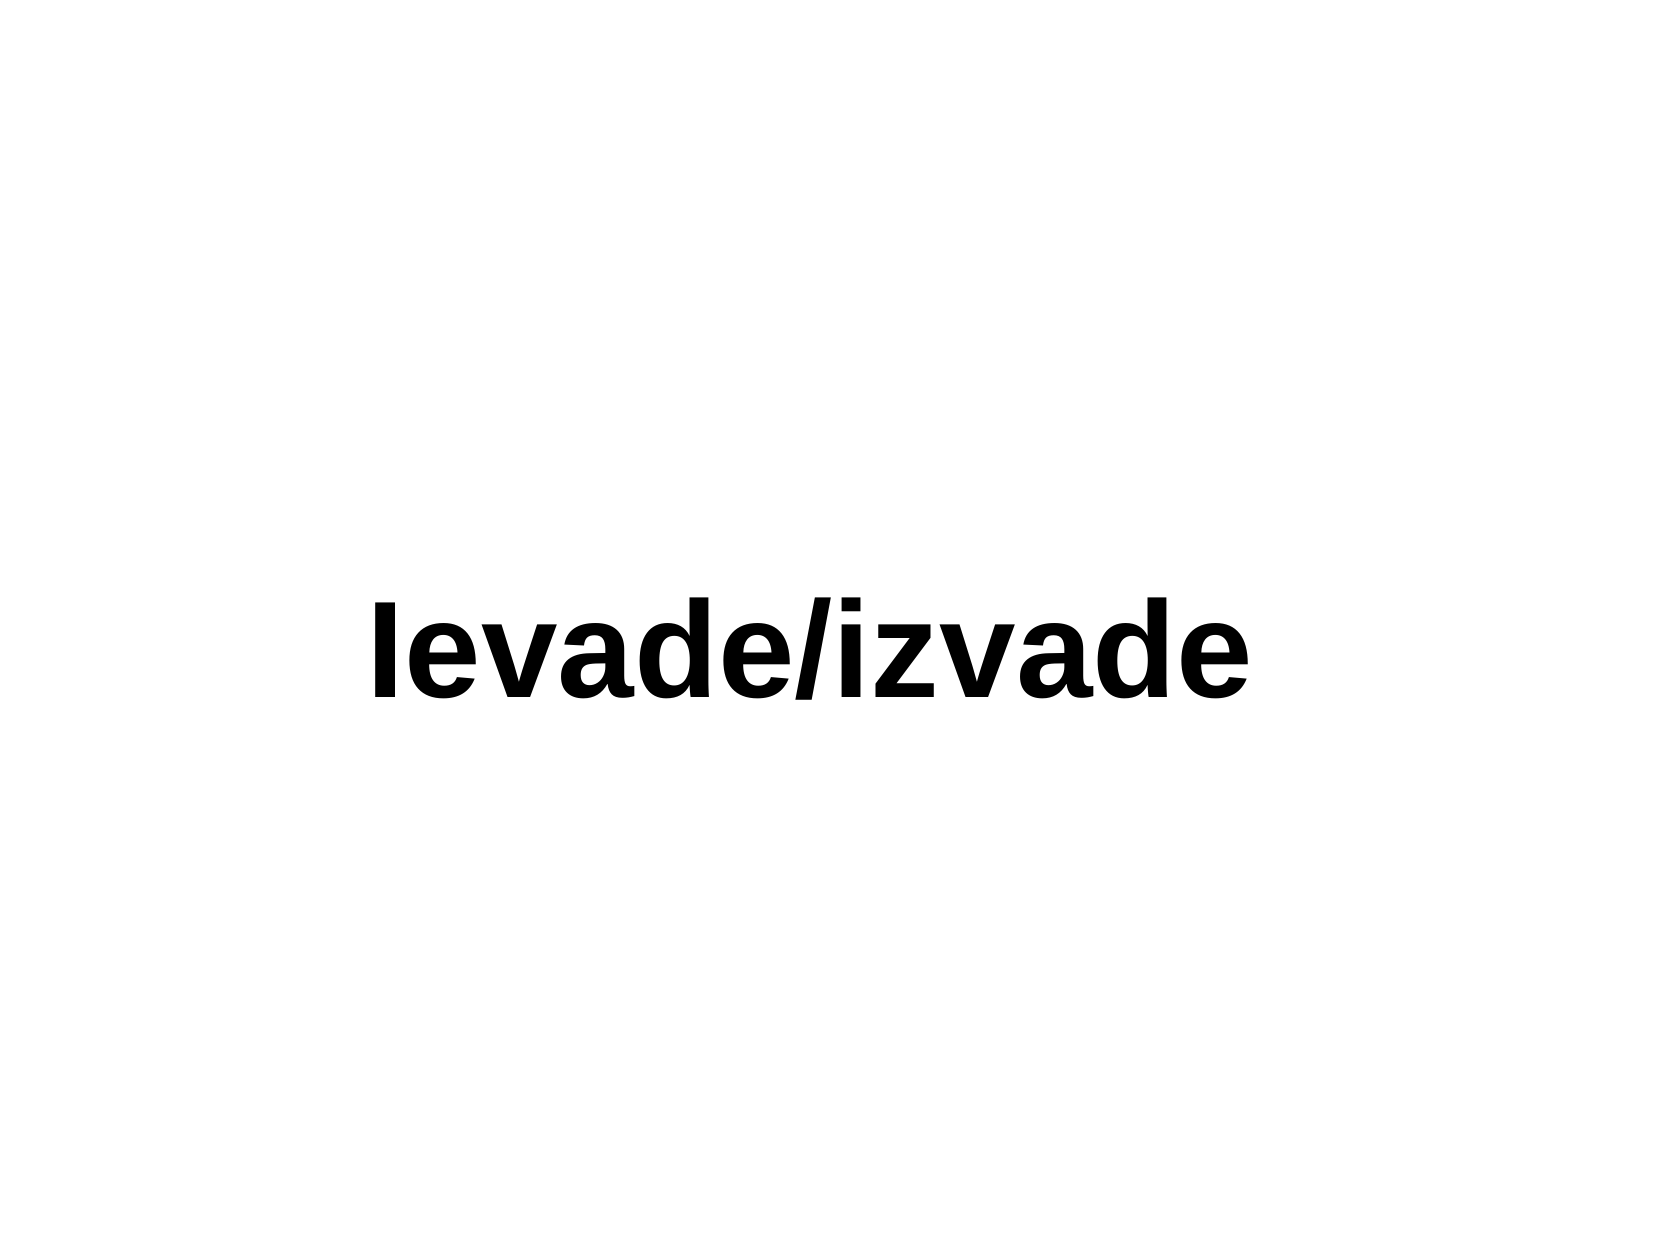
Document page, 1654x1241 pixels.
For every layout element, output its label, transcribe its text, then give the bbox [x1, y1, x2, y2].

subtitle Ievade/izvade [82, 290, 1538, 1010]
